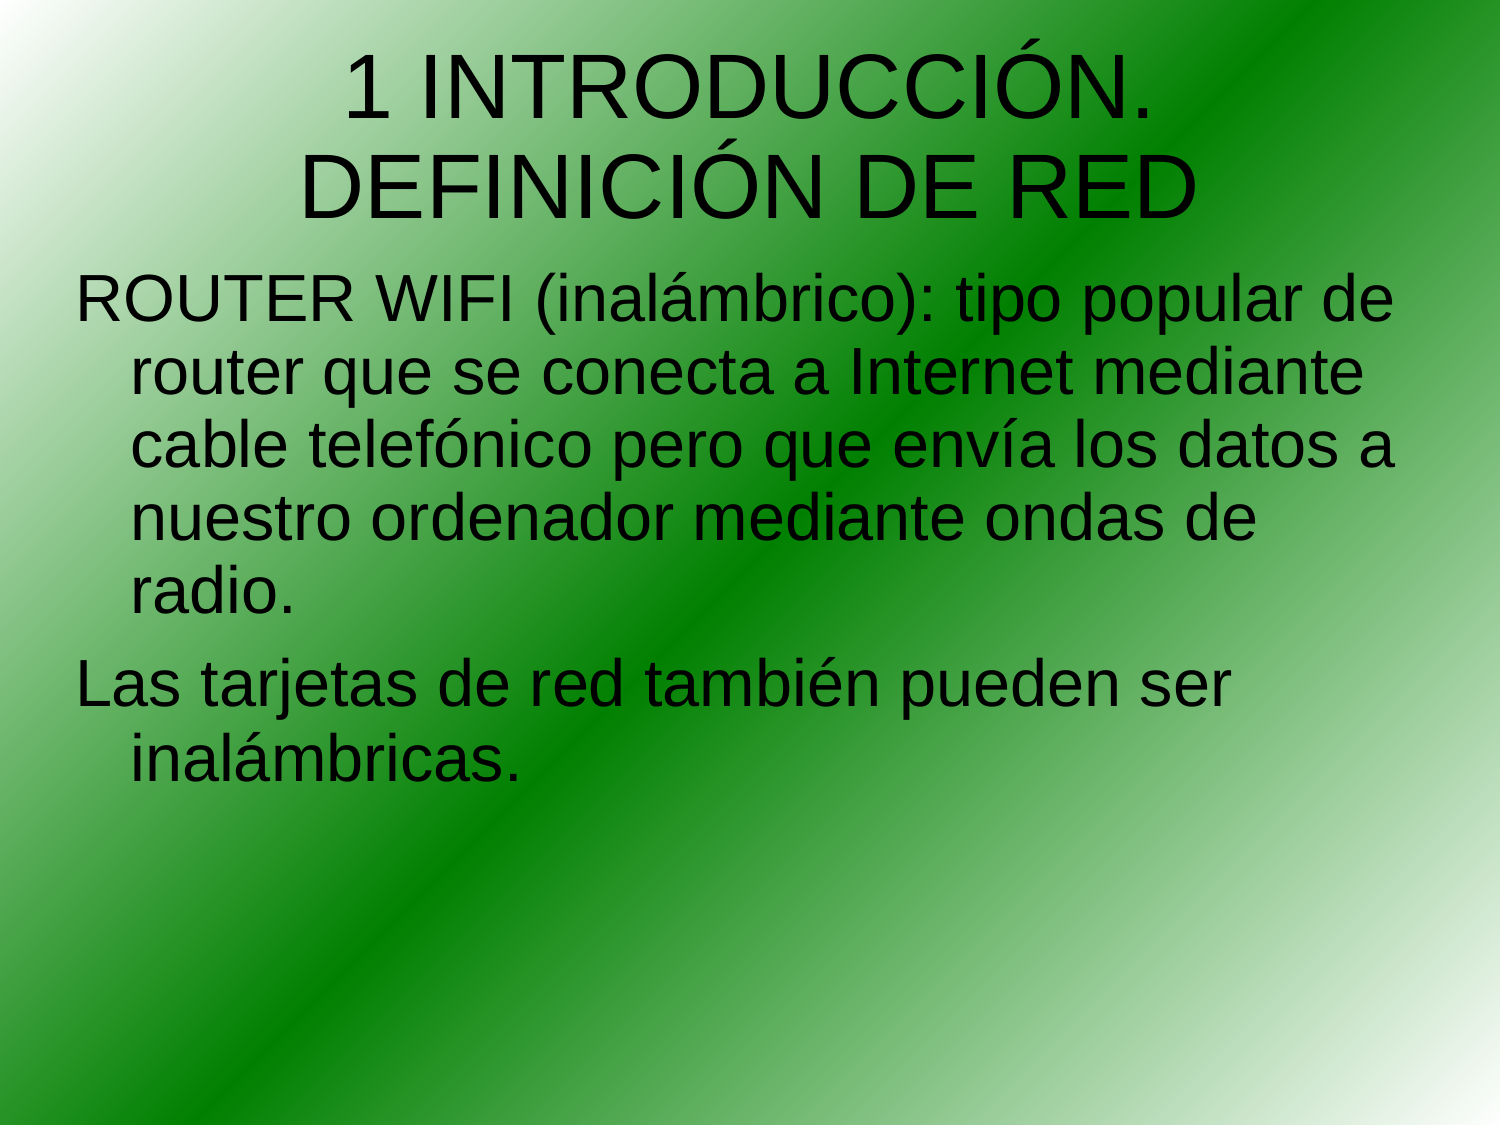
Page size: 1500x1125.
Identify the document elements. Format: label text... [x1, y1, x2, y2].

title 1 INTRODUCCIÓN. DEFINICIÓN DE RED [75, 25, 1425, 252]
list ROUTER WIFI (inalámbrico): tipo popular de router que se conecta a Internet mediante cable telefónico pero que envía los datos a nuestro ordenador mediante ondas de radio. Las tarjetas de red también pueden ser inalámbricas. [75, 262, 1425, 991]
